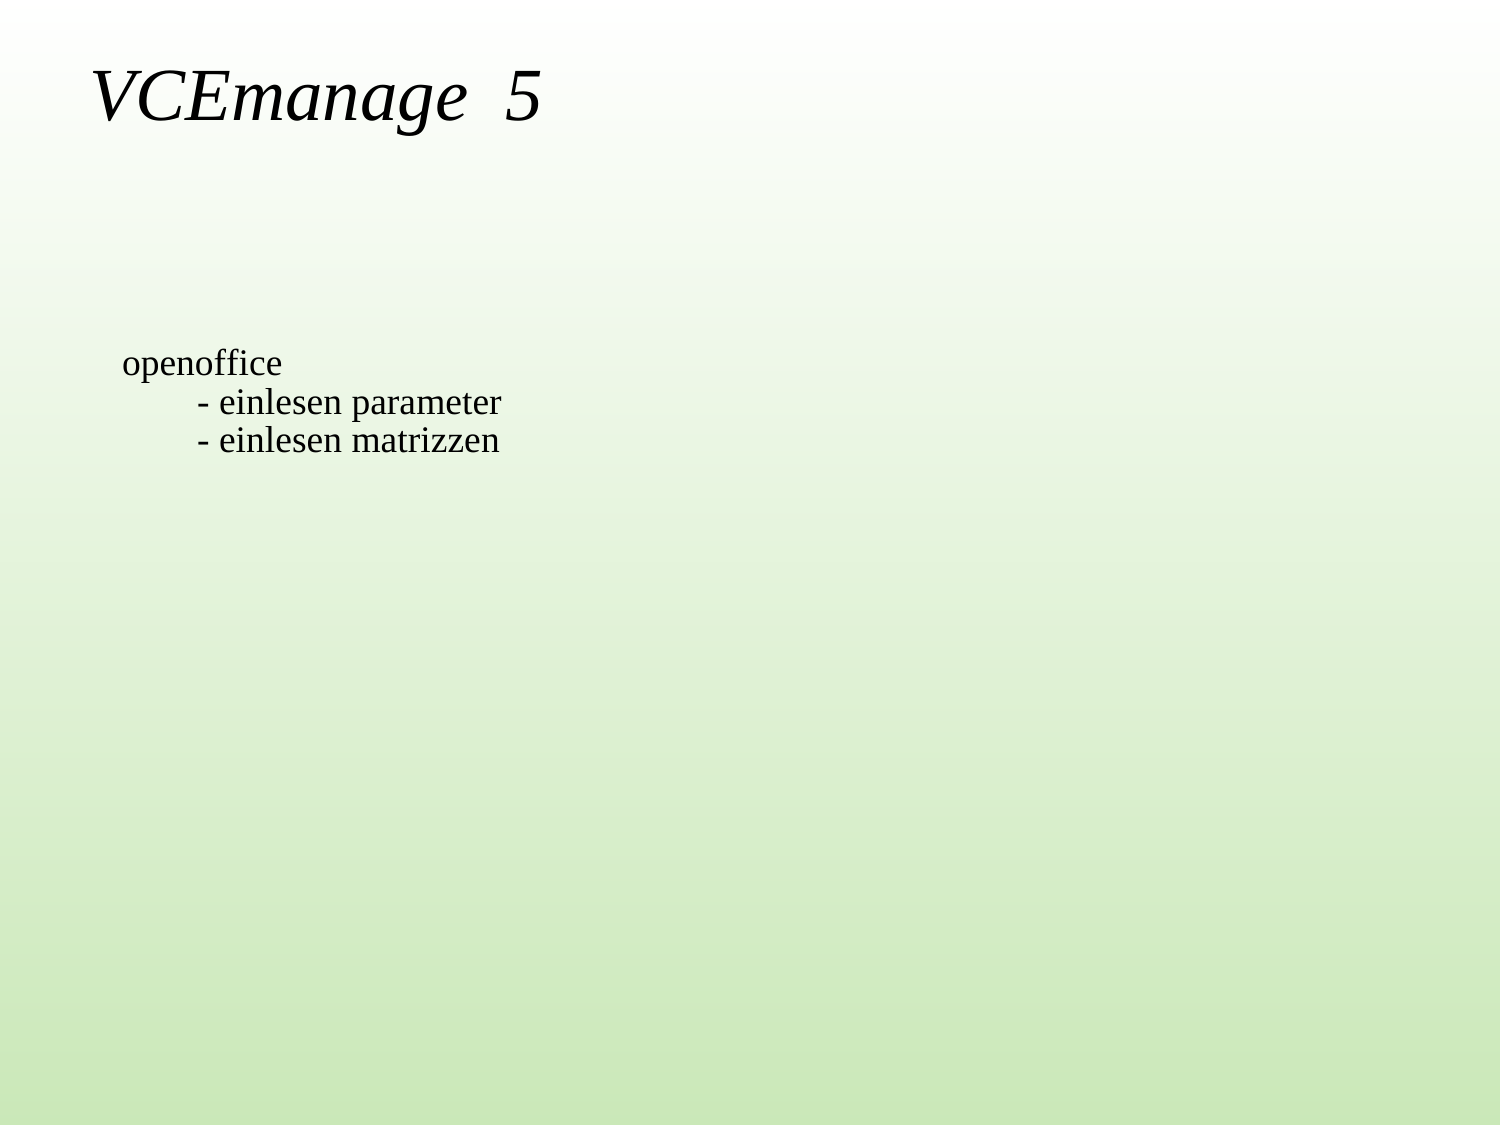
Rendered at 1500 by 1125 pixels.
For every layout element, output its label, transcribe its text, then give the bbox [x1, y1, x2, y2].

text_box VCEmanage 5 [75, 51, 559, 150]
text_box openoffice - einlesen parameter - einlesen matrizzen [107, 337, 525, 471]
